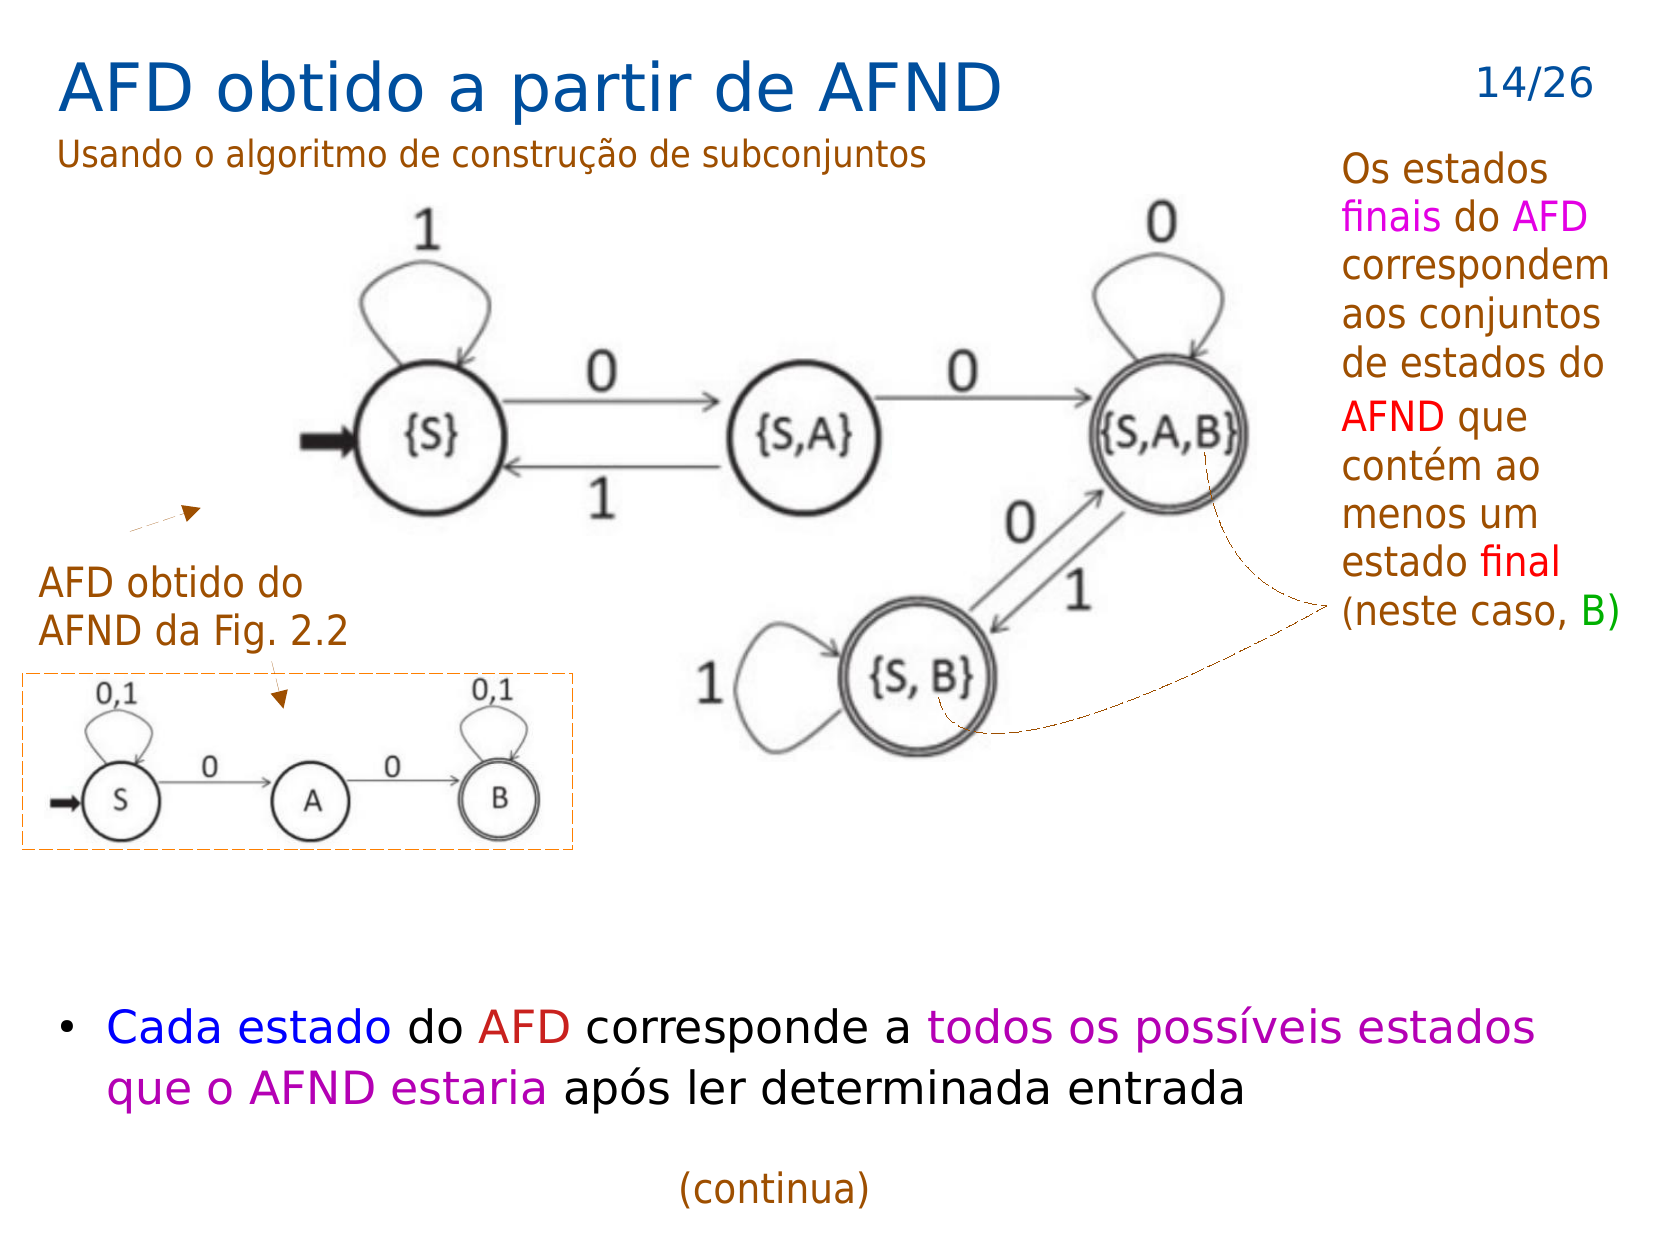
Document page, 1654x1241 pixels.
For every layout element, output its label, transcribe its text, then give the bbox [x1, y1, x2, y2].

list Cada estado do AFD corresponde a todos os possíveis estados que o AFND estaria após ler determinada entrada [59, 992, 1595, 1182]
title AFD obtido a partir de AFND [59, 29, 1625, 148]
text_box Os estados finais do AFD correspondem aos conjuntos de estados do AFND que contém ao menos um estado final (neste caso, B) [1326, 137, 1654, 686]
text_box (continua) [663, 1156, 886, 1221]
picture [44, 194, 1257, 849]
text_box Usando o algoritmo de construção de subconjuntos [41, 125, 1111, 189]
text_box AFD obtido do AFND da Fig. 2.2 [23, 550, 426, 615]
